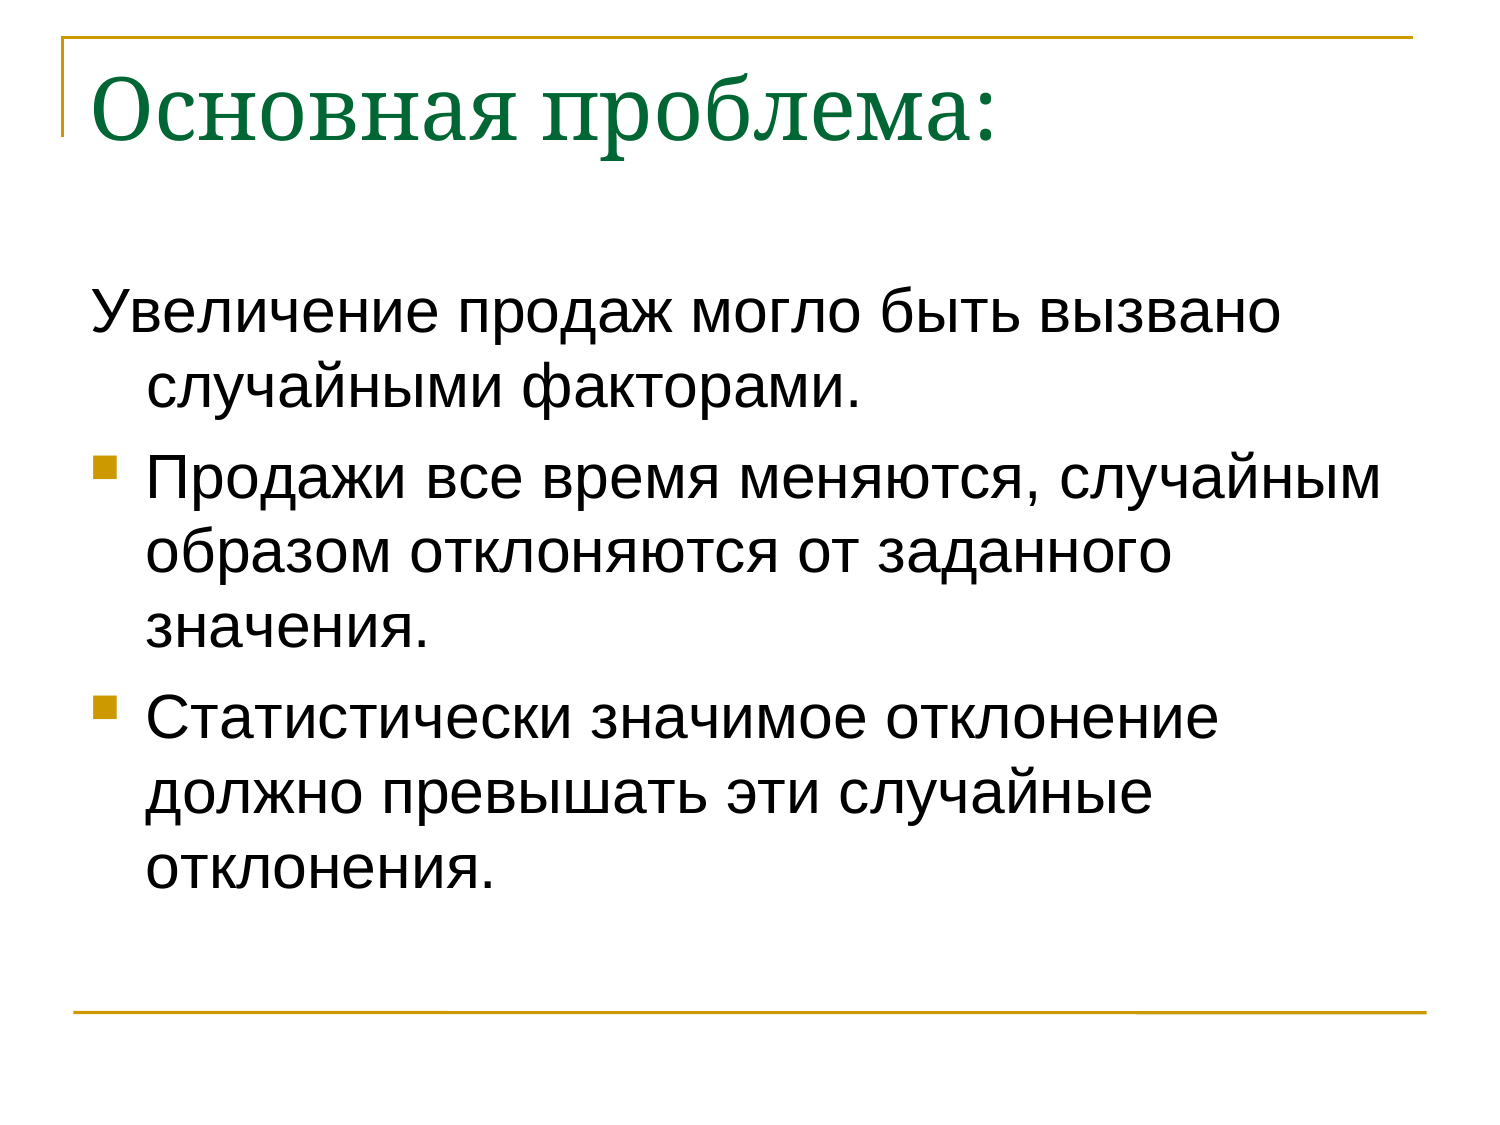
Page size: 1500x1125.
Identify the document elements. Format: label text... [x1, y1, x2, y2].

list Увеличение продаж могло быть вызвано случайными факторами. Продажи все время меняются, случайным образом отклоняются от заданного значения. Статистически значимое отклонение должно превышать эти случайные отклонения. [75, 262, 1426, 1006]
title Основная проблема: [75, 45, 1426, 233]
